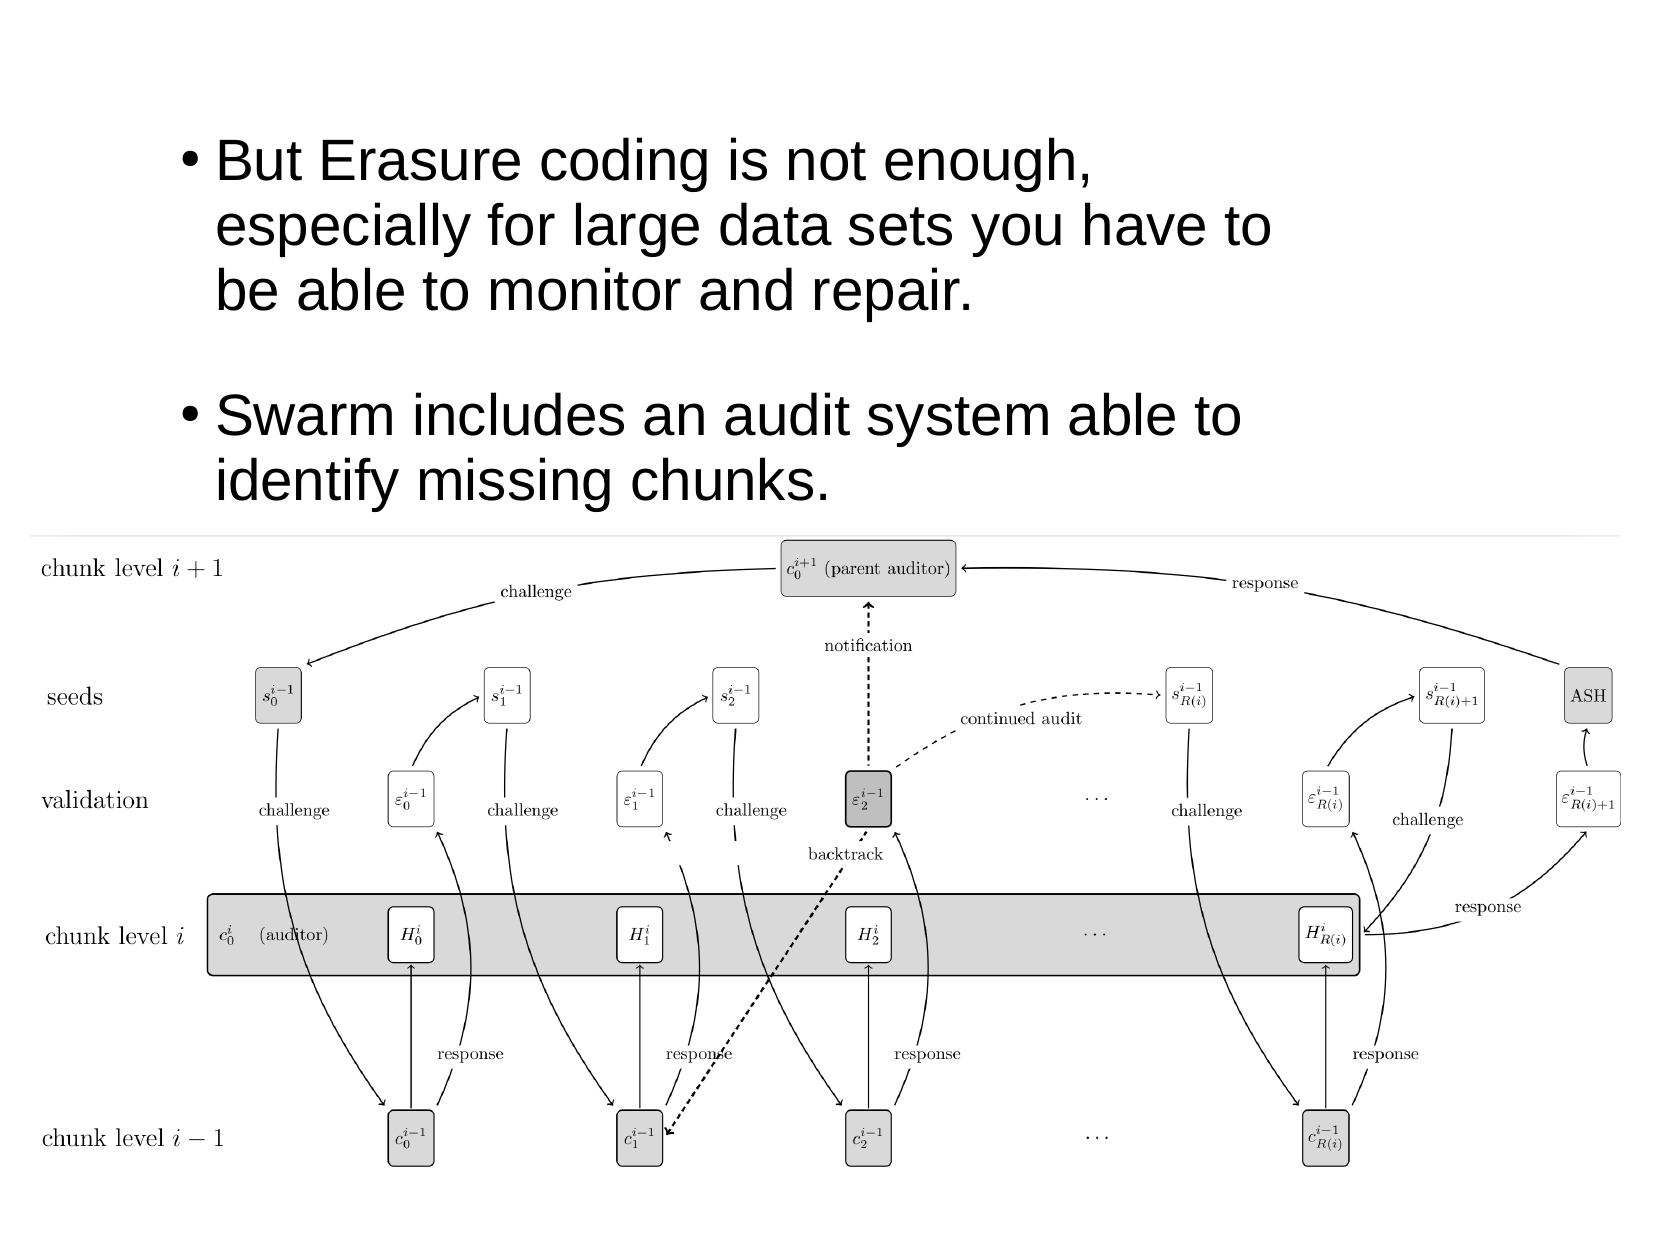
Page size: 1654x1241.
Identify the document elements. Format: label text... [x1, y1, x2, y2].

picture [30, 535, 1621, 1170]
text_box But Erasure coding is not enough, especially for large data sets you have to be able to monitor and repair. Swarm includes an audit system able to identify missing chunks. [165, 120, 1321, 521]
